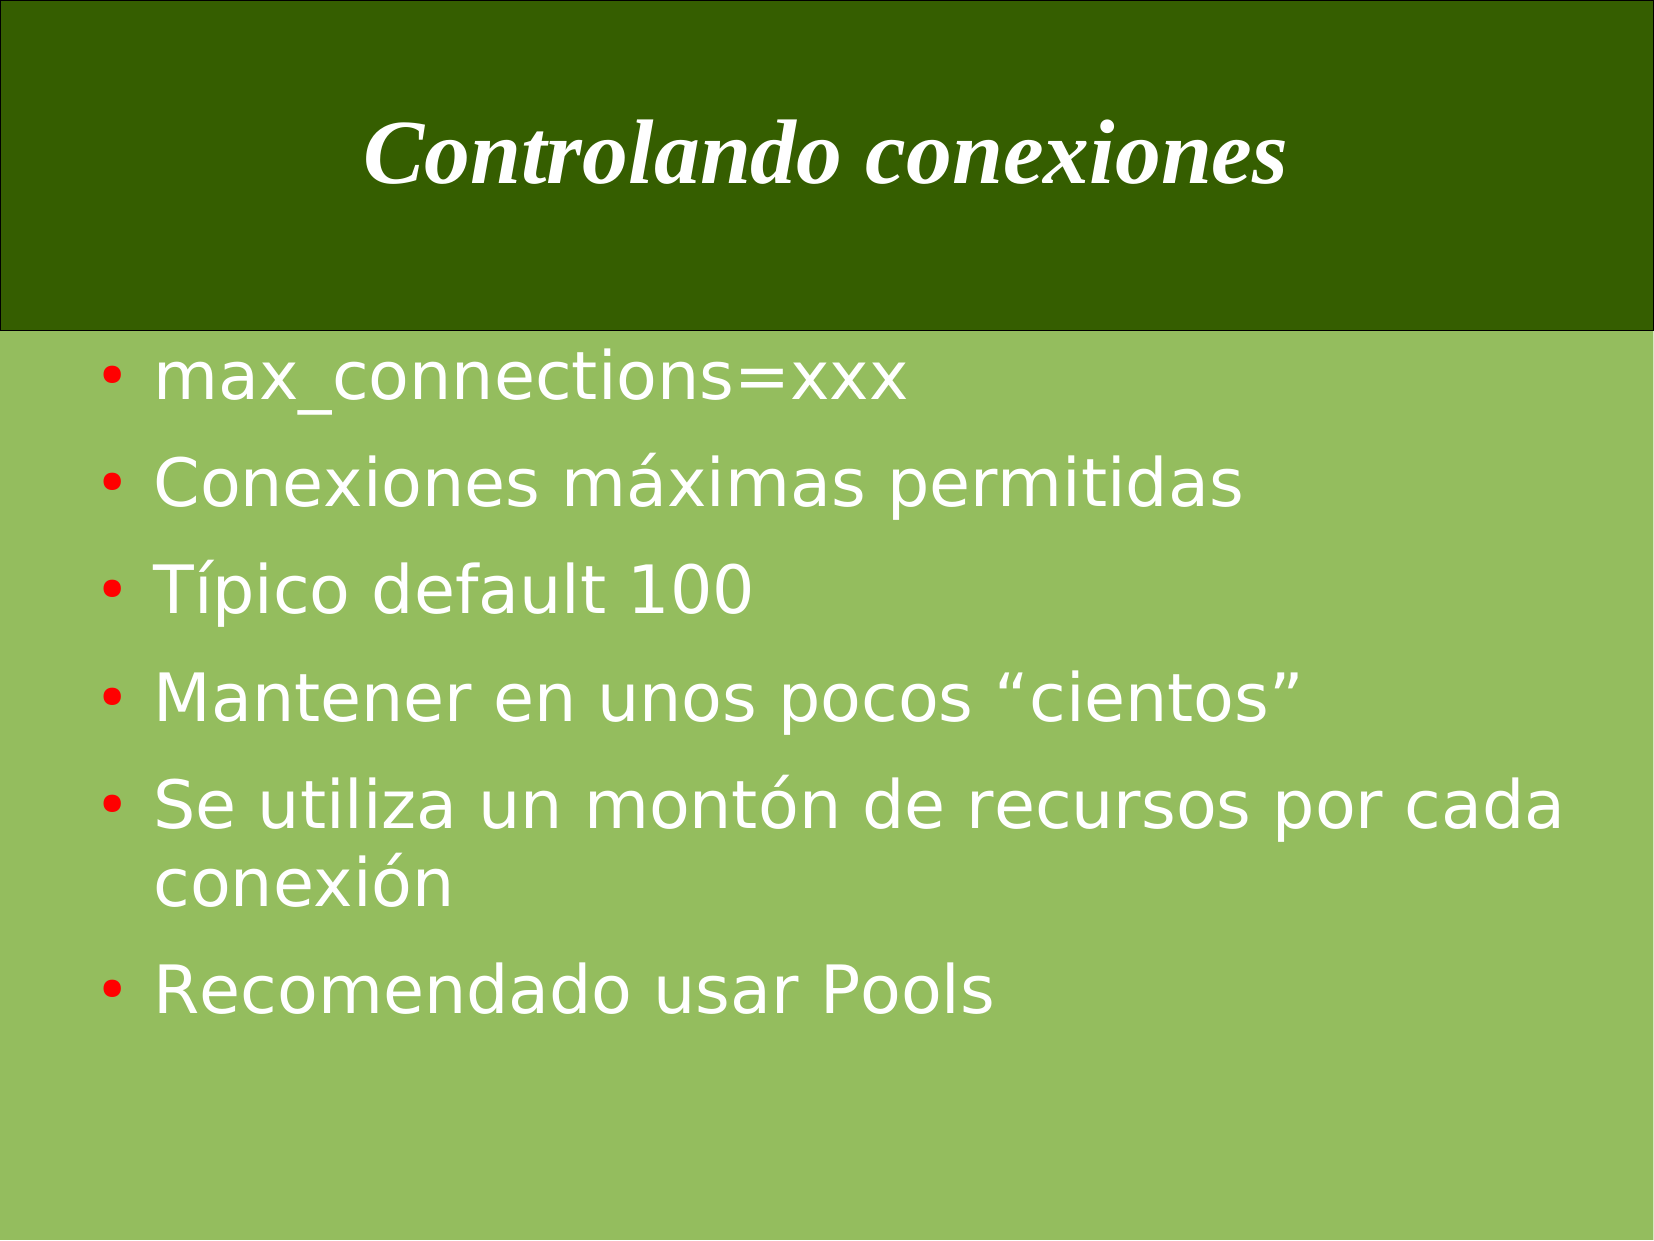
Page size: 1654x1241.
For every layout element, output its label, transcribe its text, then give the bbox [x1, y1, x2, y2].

list max_connections=xxx Conexiones máximas permitidas Típico default 100 Mantener en unos pocos “cientos” Se utiliza un montón de recursos por cada conexión Recomendado usar Pools [82, 337, 1571, 1057]
title Controlando conexiones [82, 49, 1571, 257]
